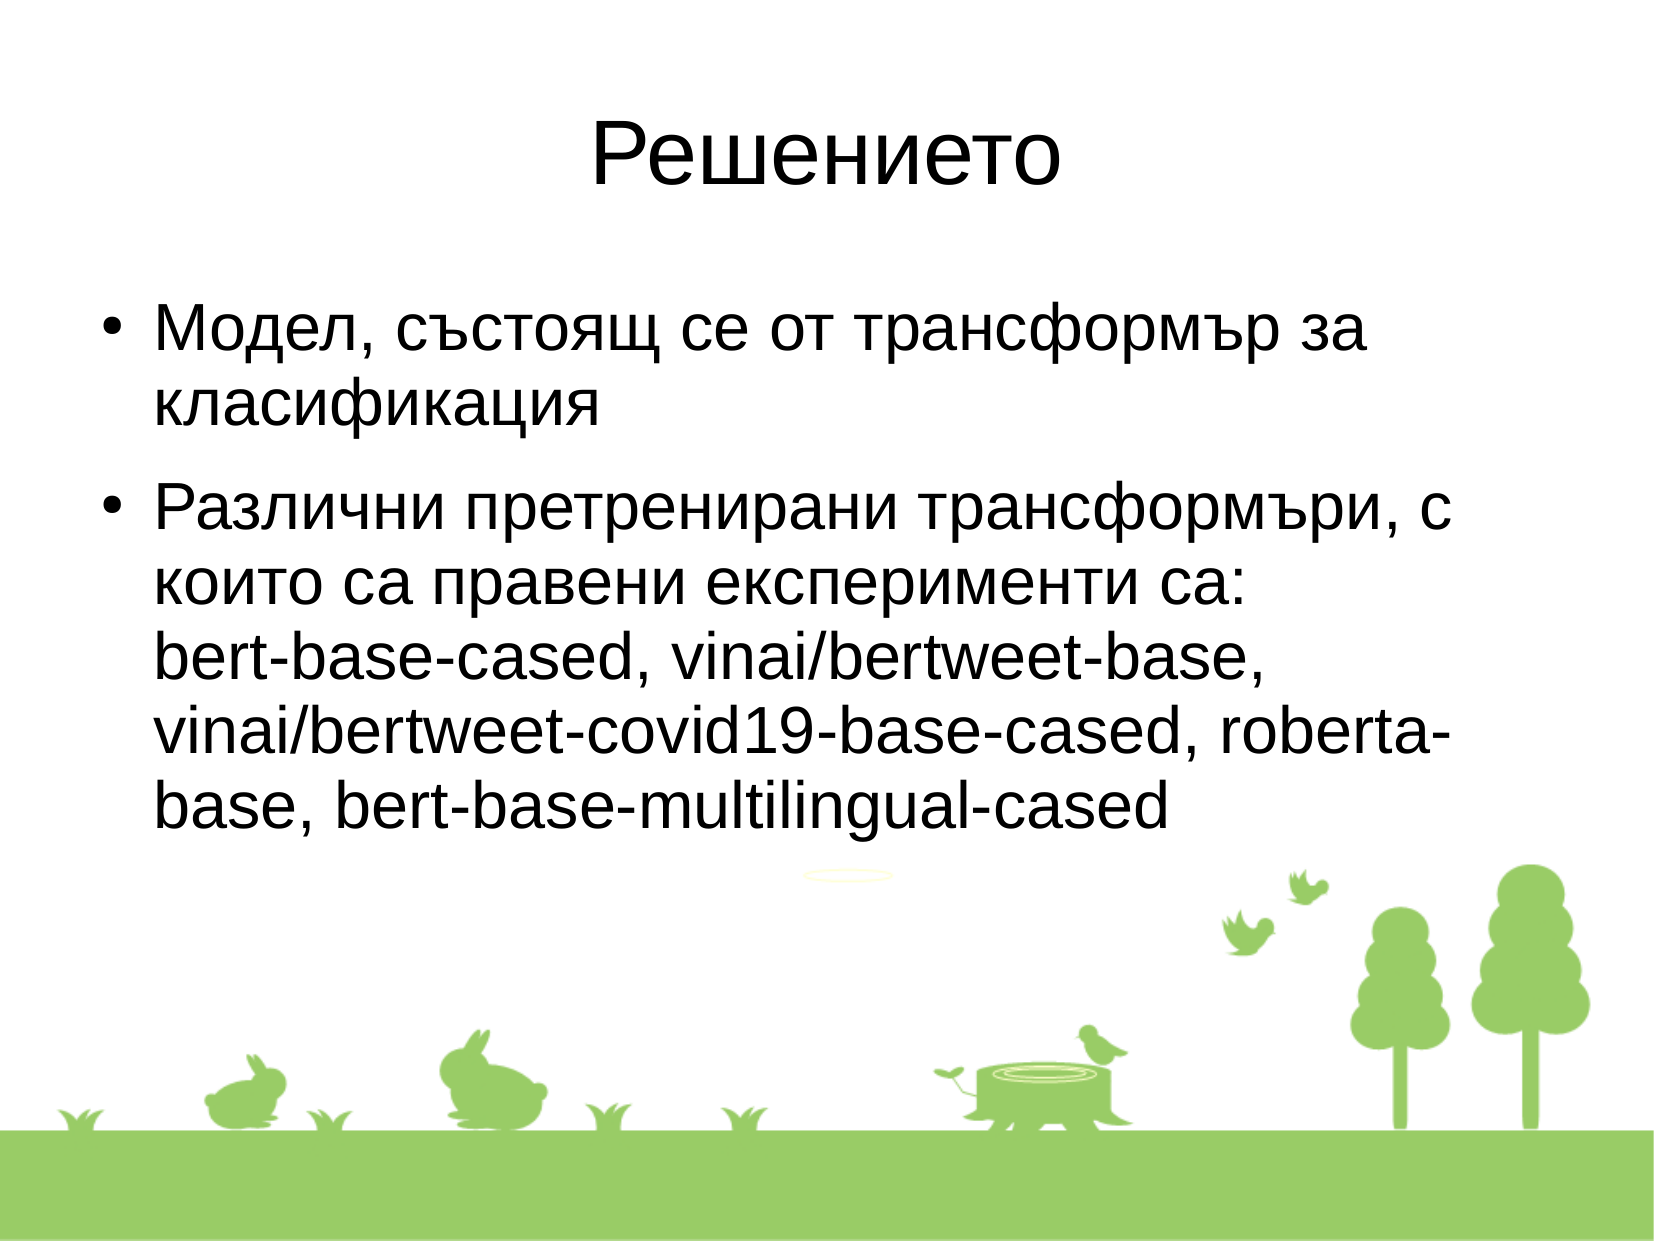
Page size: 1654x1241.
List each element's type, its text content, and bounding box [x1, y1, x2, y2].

title Решението [82, 49, 1571, 257]
picture [0, 0, 1654, 1241]
list Модел, състоящ се от трансформър за класификация Различни претренирани трансформъри, с които са правени експерименти са: bert-base-cased, vinai/bertweet-base, vinai/bertweet-covid19-base-cased, roberta-base, bert-base-multilingual-cased [82, 290, 1571, 1010]
